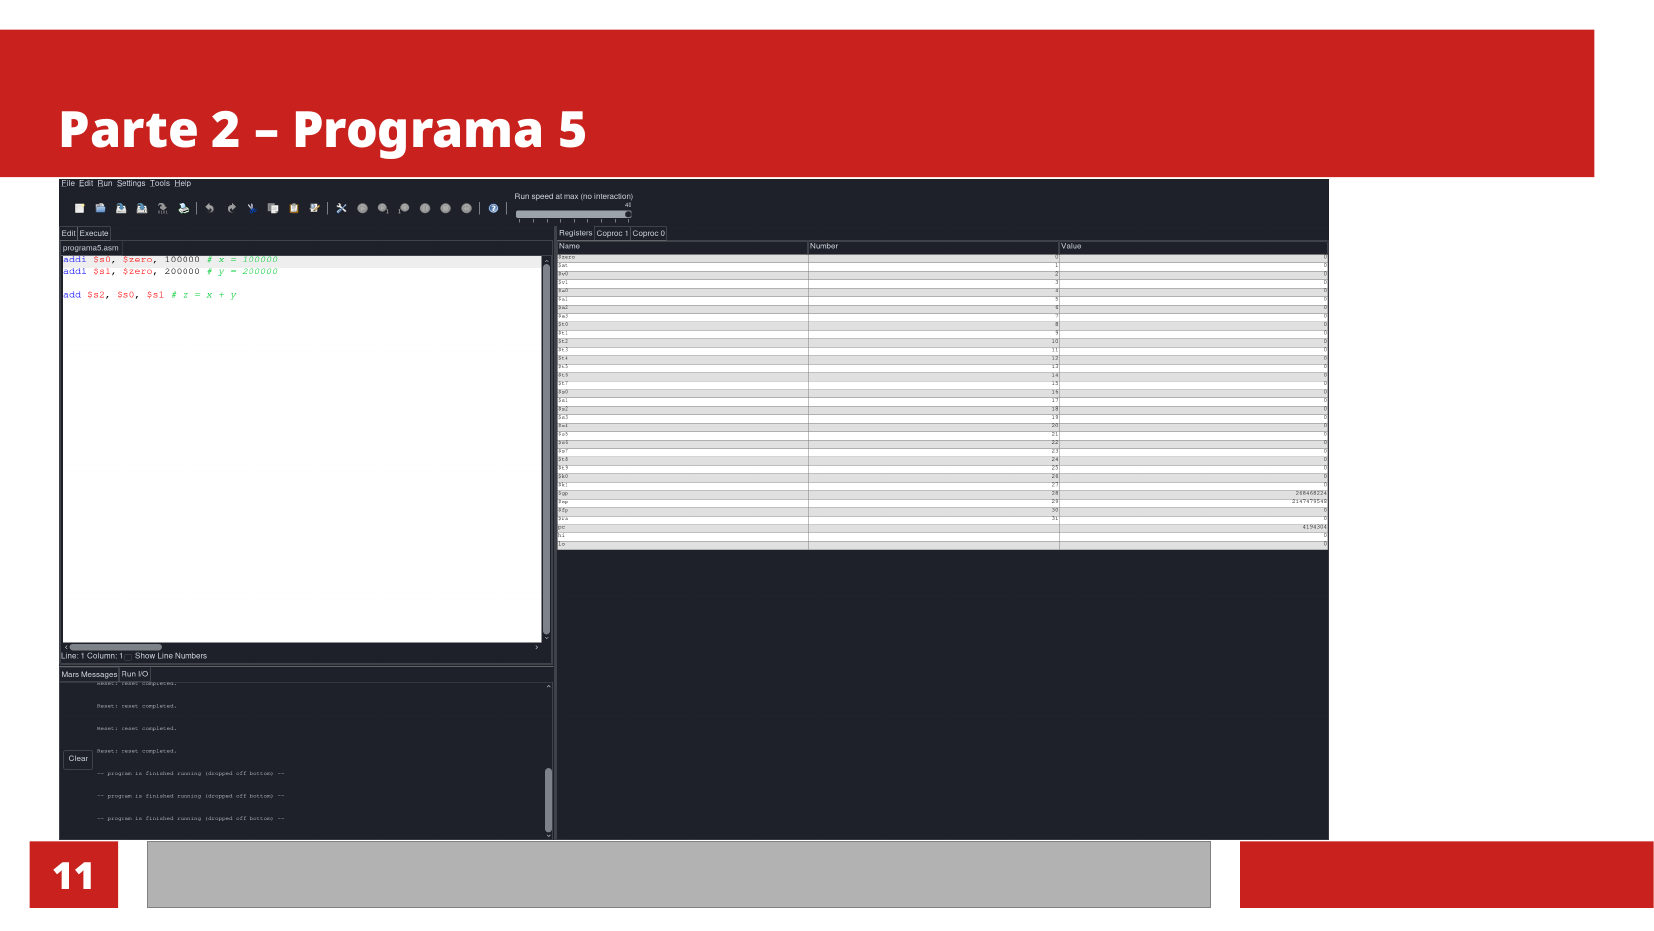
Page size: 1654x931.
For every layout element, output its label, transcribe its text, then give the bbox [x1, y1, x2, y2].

picture [59, 179, 1329, 840]
title Parte 2 – Programa 5 [59, 44, 1595, 163]
